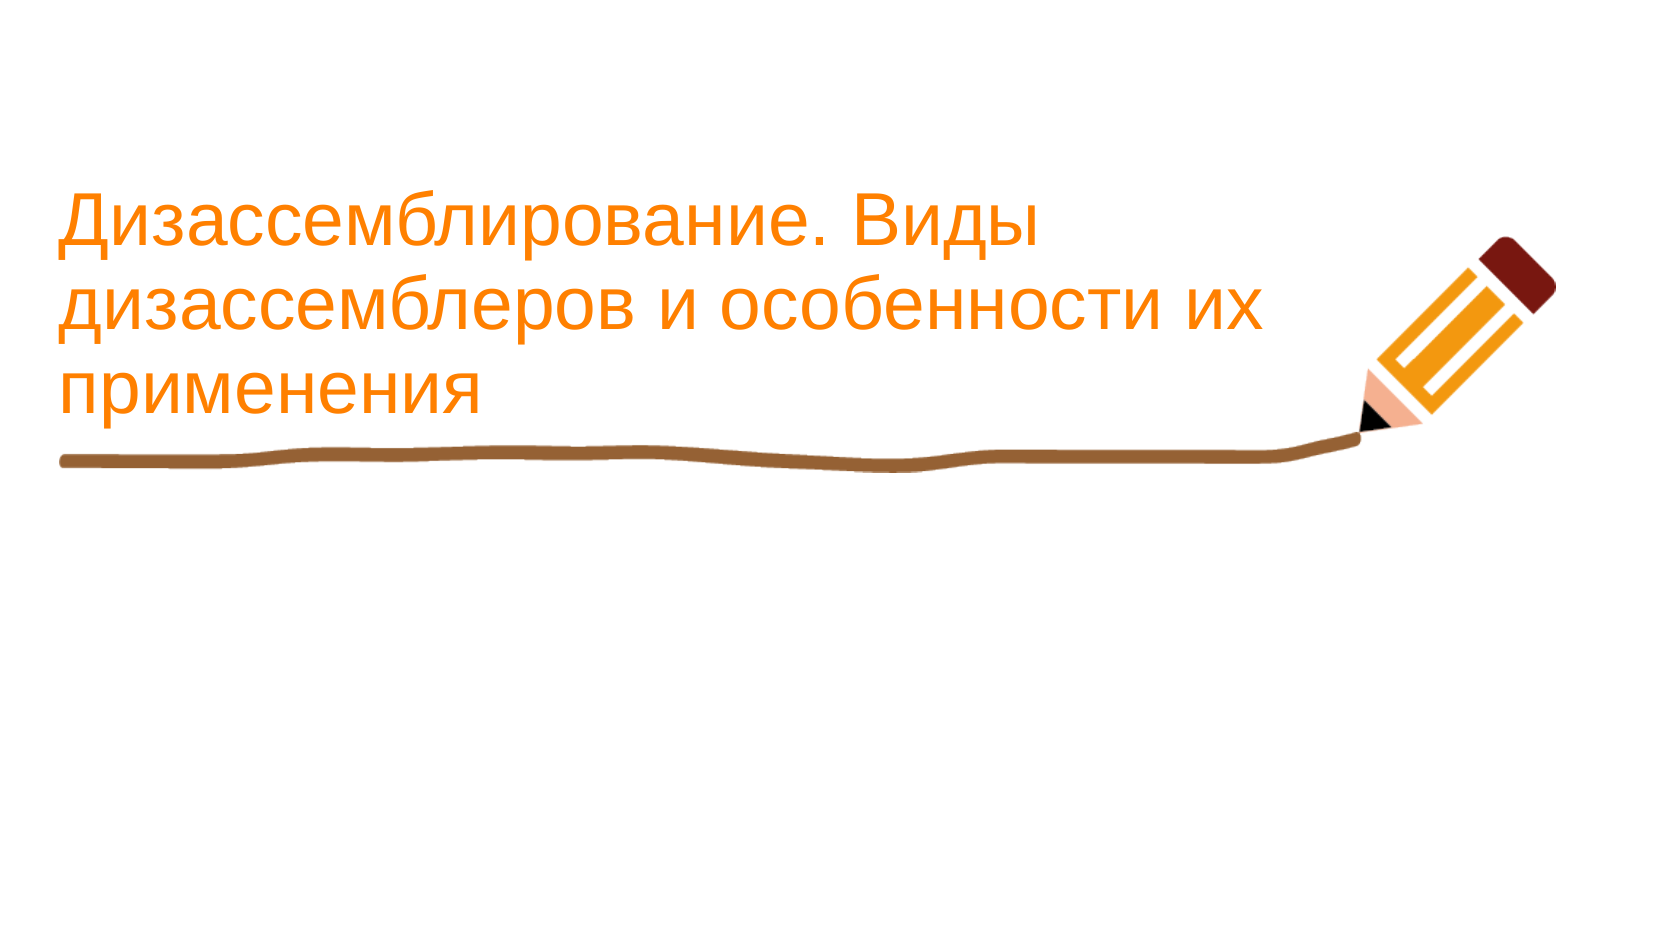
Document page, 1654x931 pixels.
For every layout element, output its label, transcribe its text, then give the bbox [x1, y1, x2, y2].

title Дизассемблирование. Виды дизассемблеров и особенности их применения [59, 177, 1300, 430]
picture [59, 236, 1556, 473]
